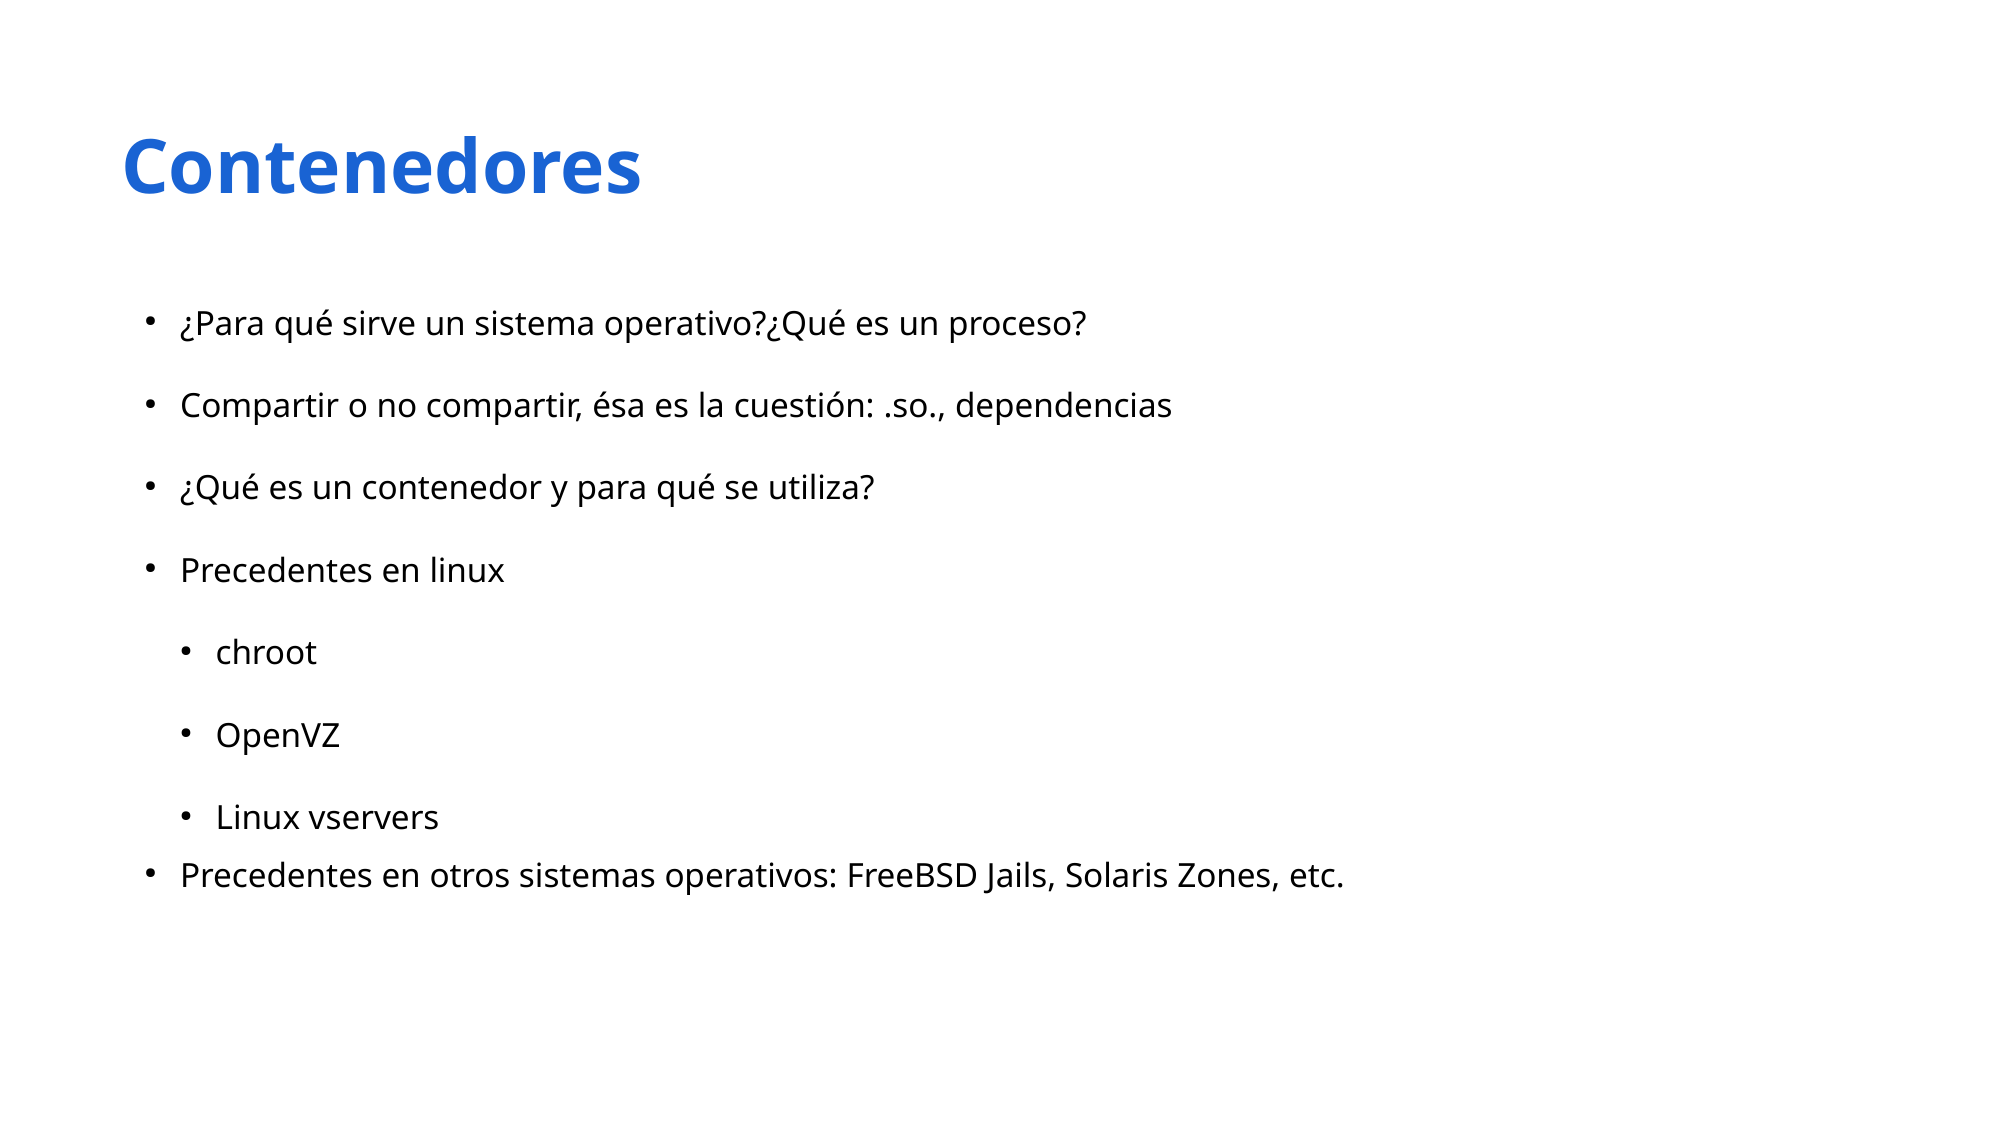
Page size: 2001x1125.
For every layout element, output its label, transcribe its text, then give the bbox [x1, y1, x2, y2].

text_box Contenedores [106, 106, 1878, 293]
text_box ¿Para qué sirve un sistema operativo?¿Qué es un proceso? Compartir o no compartir, ésa es la cuestión: .so., dependencias ¿Qué es un contenedor y para qué se utiliza? Precedentes en linux chroot OpenVZ Linux vservers Precedentes en otros sistemas operativos: FreeBSD Jails, Solaris Zones, etc. [129, 292, 1843, 908]
